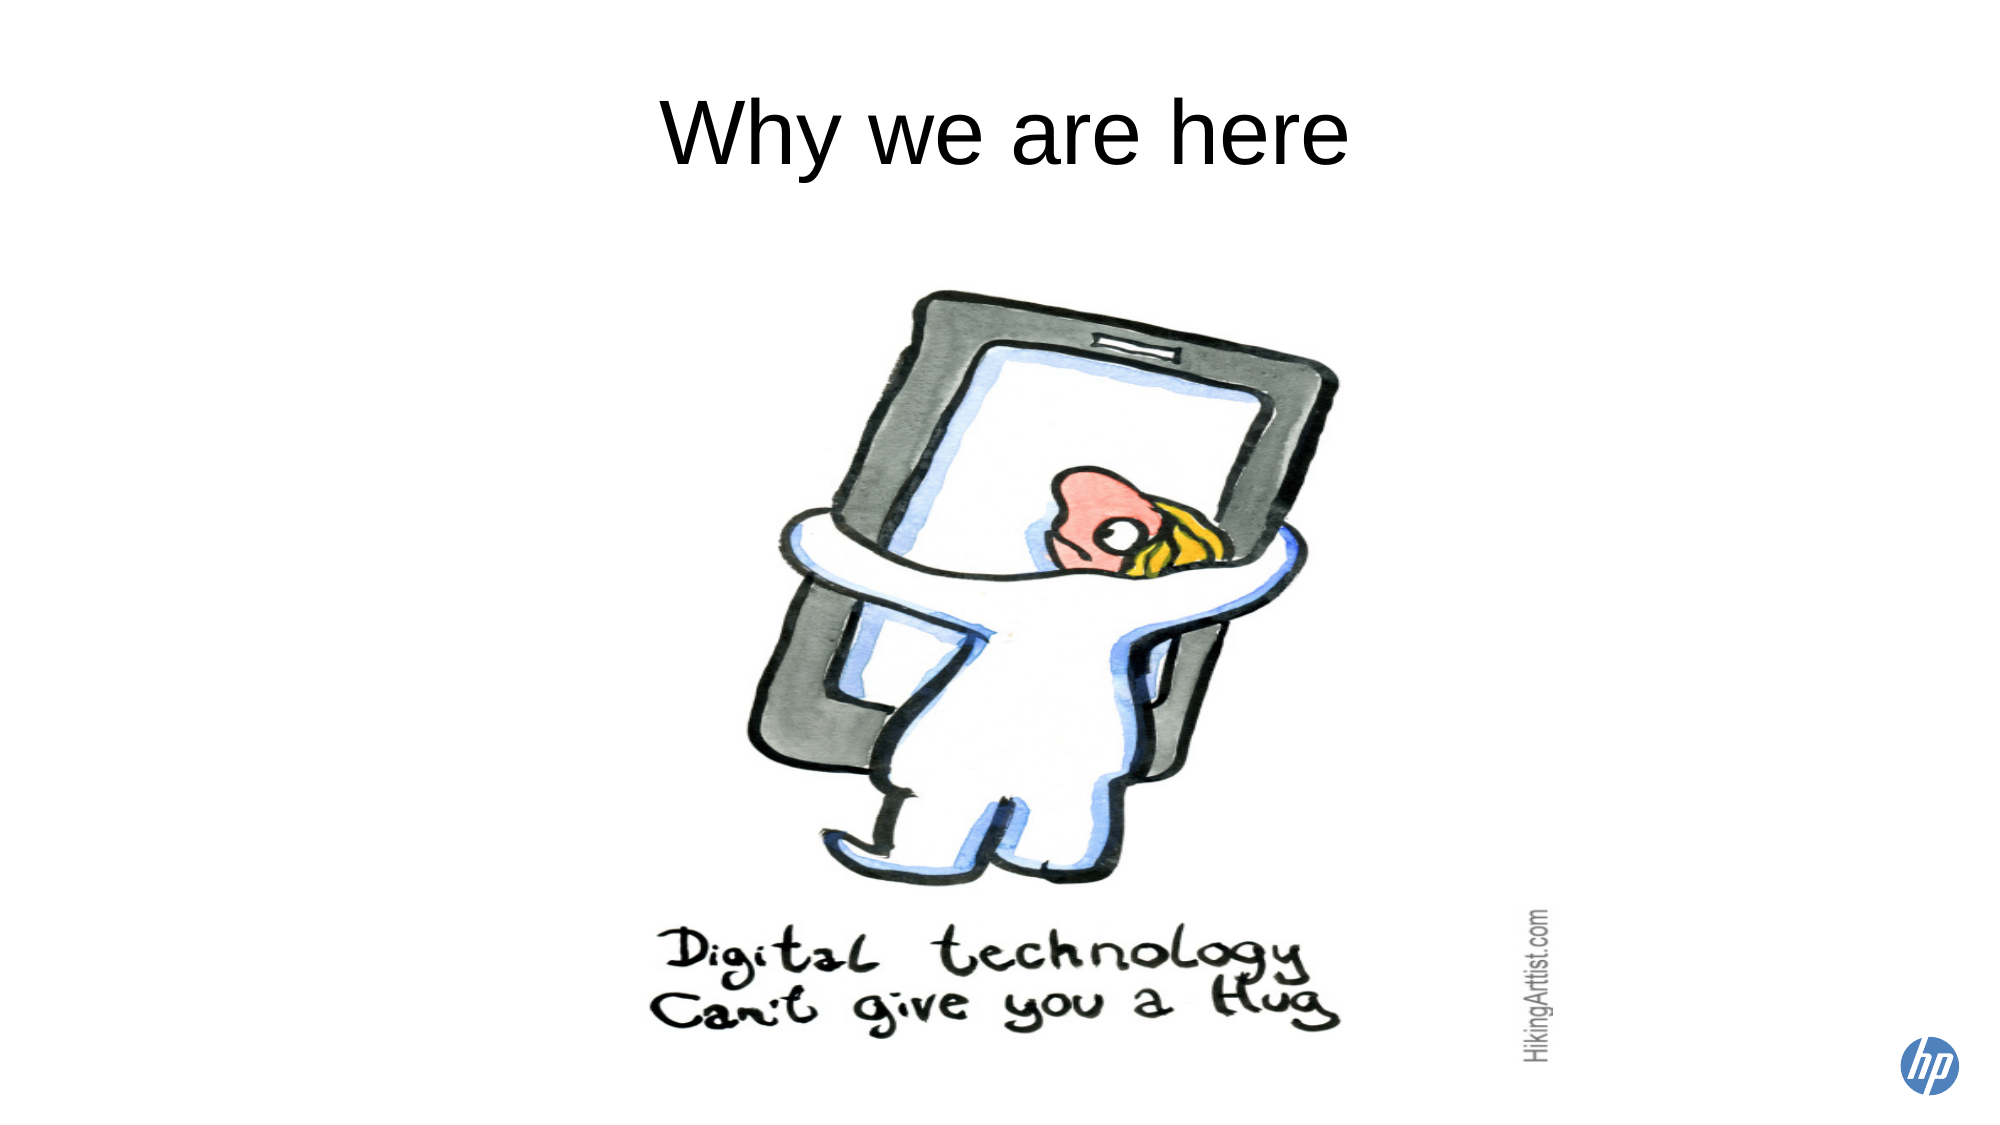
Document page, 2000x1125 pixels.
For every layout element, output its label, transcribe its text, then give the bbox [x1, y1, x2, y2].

title Why we are here [12, 4, 2000, 260]
picture [507, 241, 1553, 1063]
